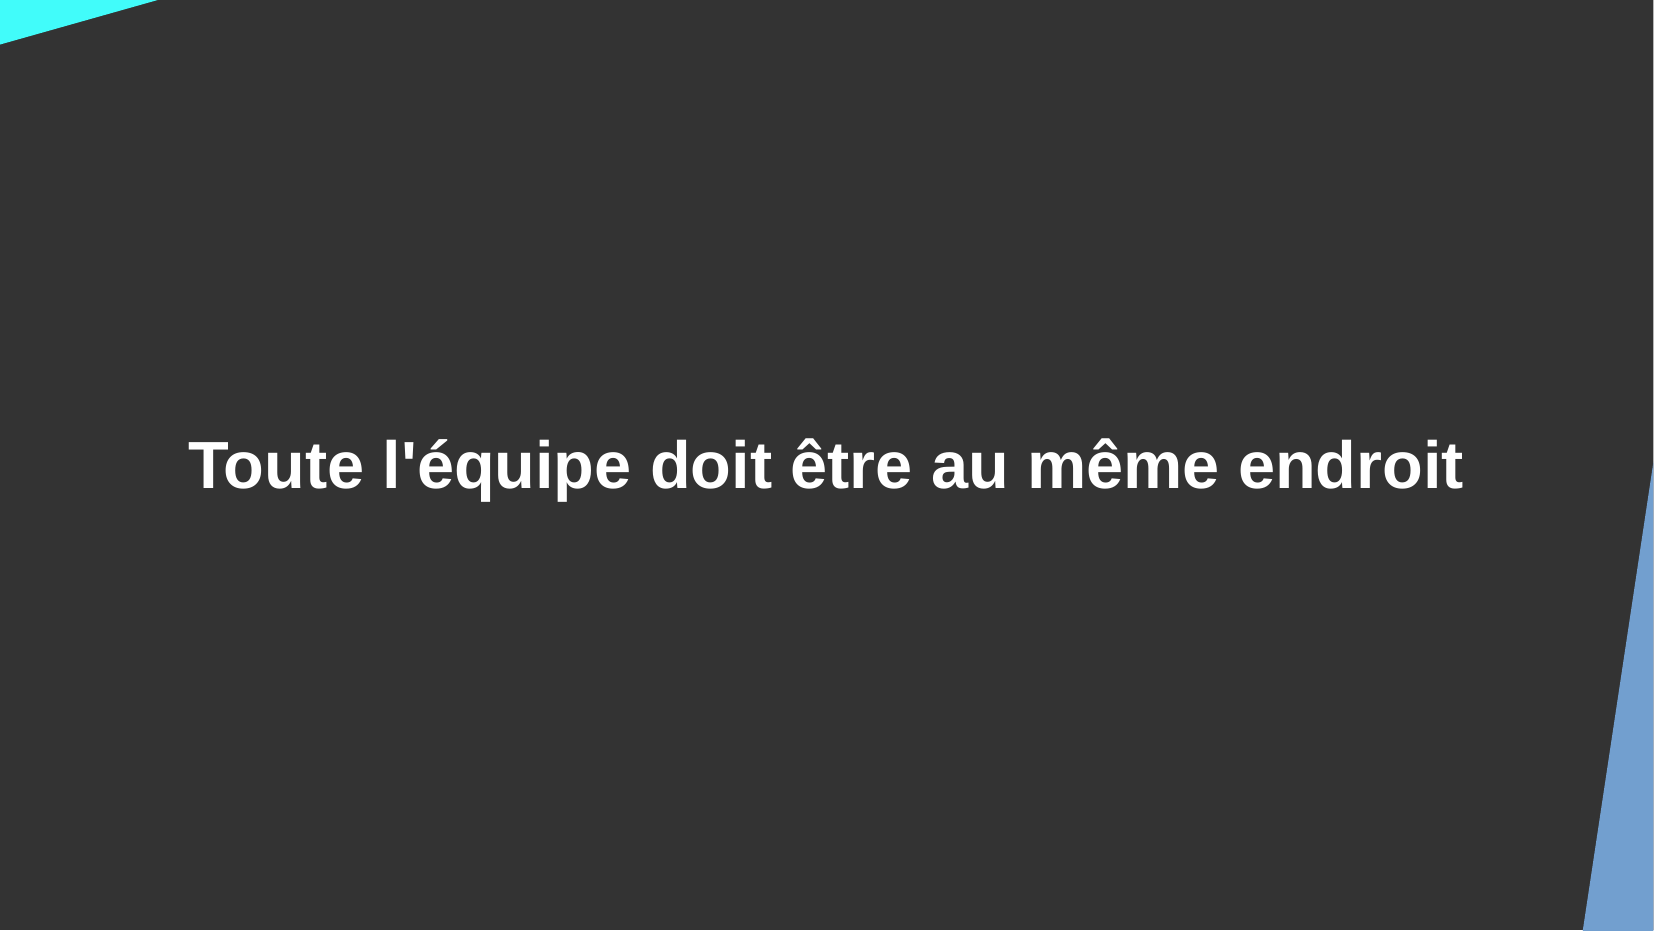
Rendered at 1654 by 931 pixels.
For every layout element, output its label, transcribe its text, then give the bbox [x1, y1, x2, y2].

text_box [0, 0, 158, 45]
text_box [1582, 458, 1654, 931]
title Toute l'équipe doit être au même endroit [31, 367, 1622, 563]
